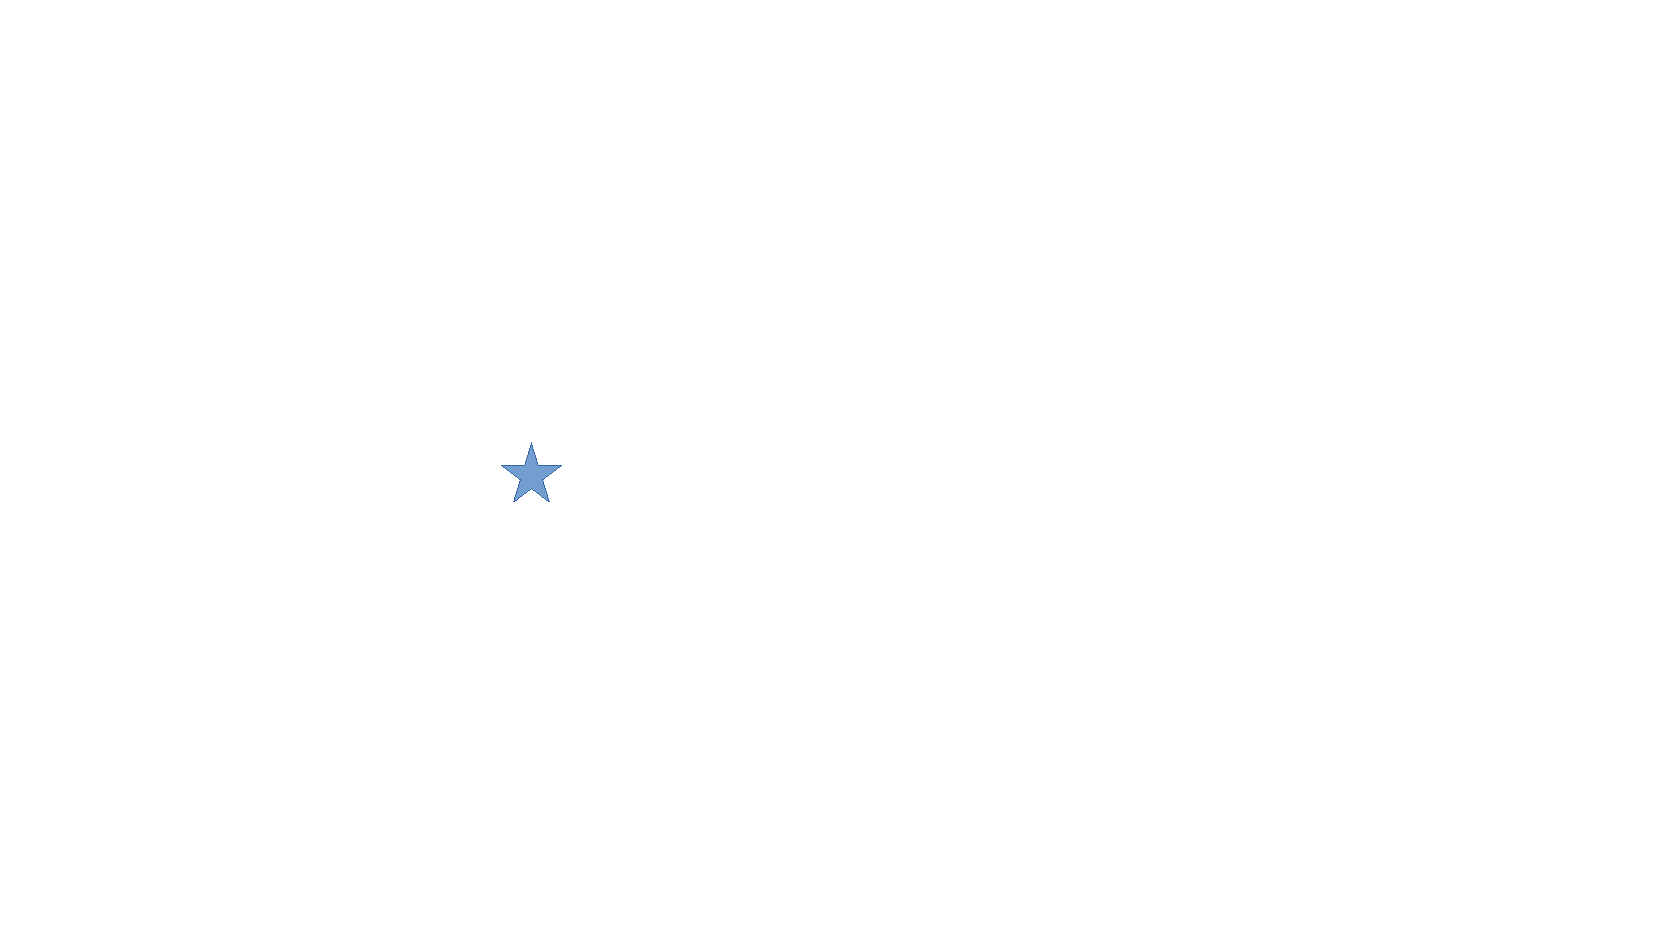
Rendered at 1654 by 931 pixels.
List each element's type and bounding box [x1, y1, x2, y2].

text_box [501, 442, 562, 502]
